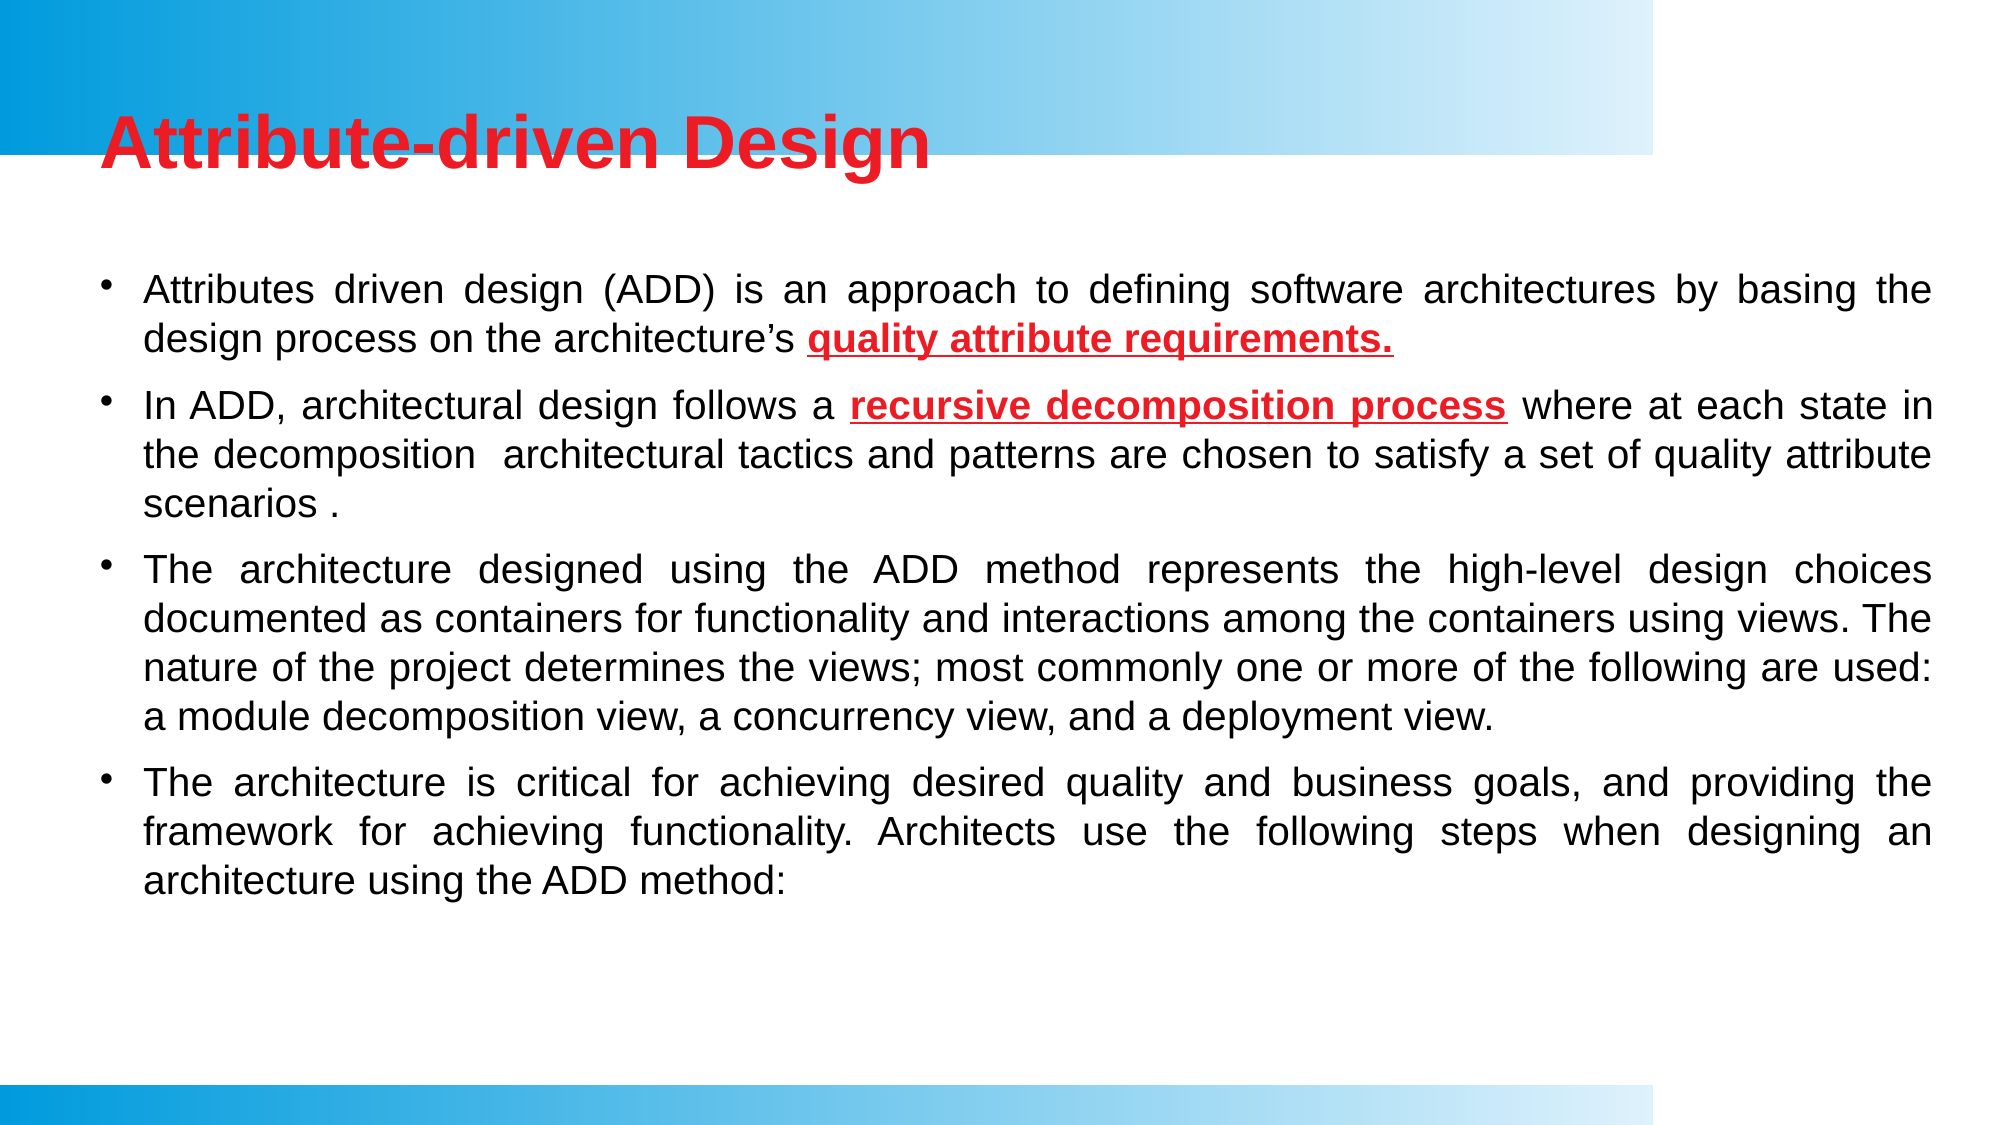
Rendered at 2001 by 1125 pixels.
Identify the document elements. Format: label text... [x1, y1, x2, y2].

title Attribute-driven Design [99, 44, 1900, 233]
list Attributes driven design (ADD) is an approach to defining software architectures by basing the design process on the architecture’s quality attribute requirements. In ADD, architectural design follows a recursive decomposition process where at each state in the decomposition architectural tactics and patterns are chosen to satisfy a set of quality attribute scenarios . The architecture designed using the ADD method represents the high-level design choices documented as containers for functionality and interactions among the containers using views. The nature of the project determines the views; most commonly one or more of the following are used: a module decomposition view, a concurrency view, and a deployment view. The architecture is critical for achieving desired quality and business goals, and providing the framework for achieving functionality. Architects use the following steps when designing an architecture using the ADD method: [99, 263, 1935, 916]
